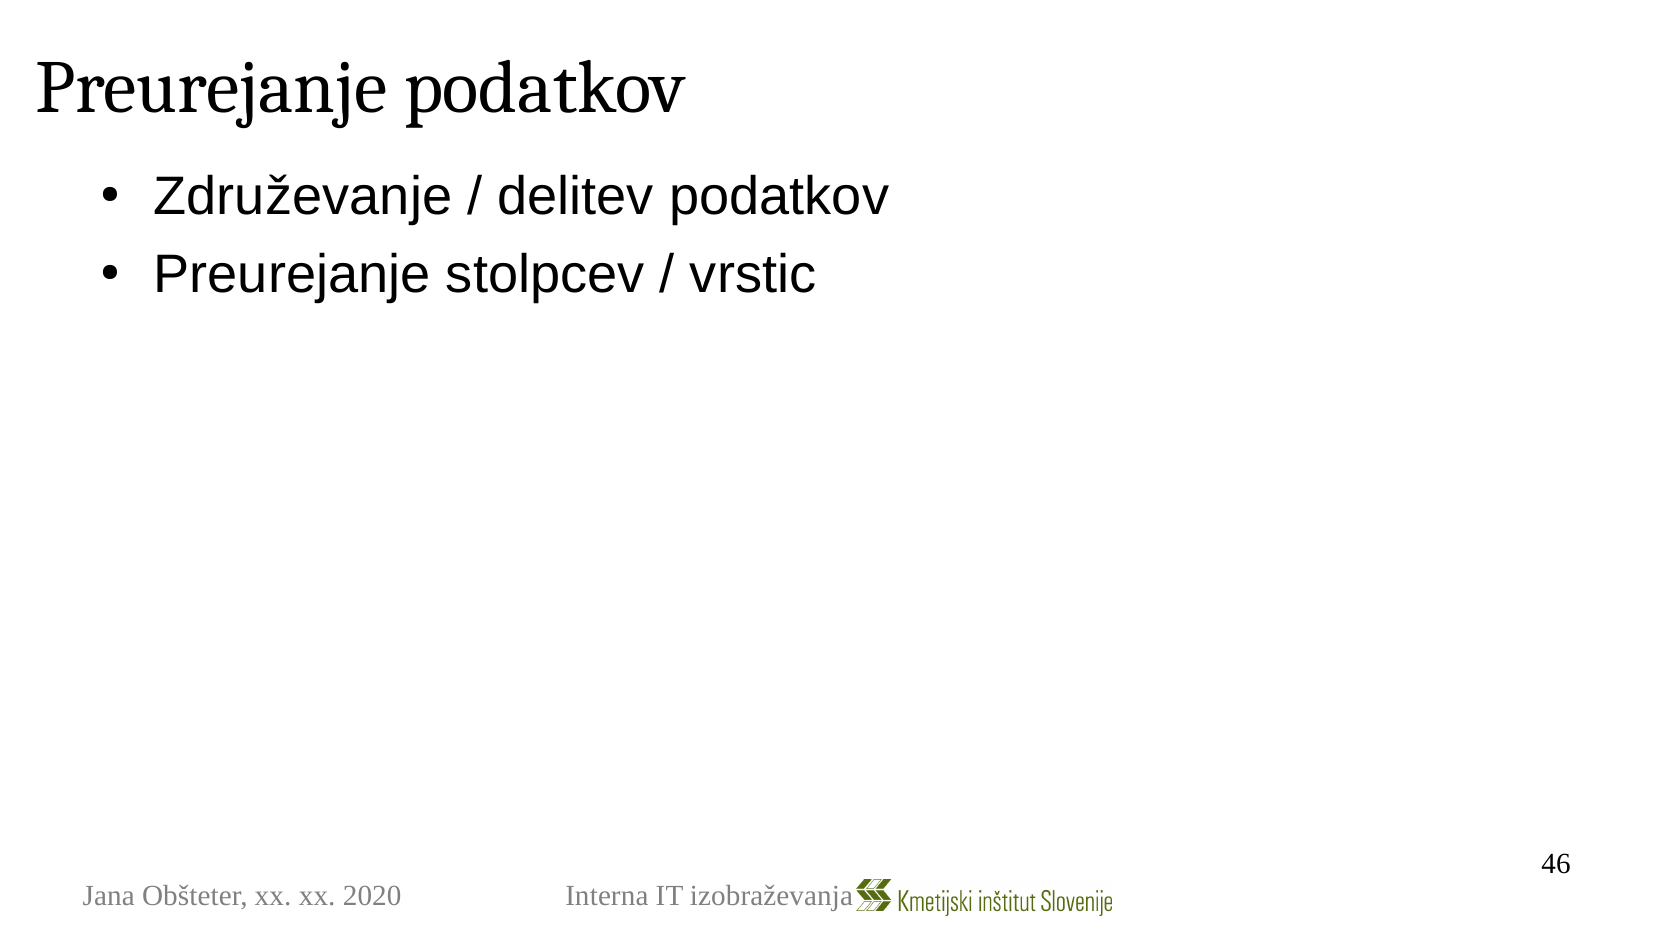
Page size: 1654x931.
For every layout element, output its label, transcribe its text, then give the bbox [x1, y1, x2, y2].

list Združevanje / delitev podatkov Preurejanje stolpcev / vrstic [82, 165, 1642, 827]
picture [856, 879, 1112, 916]
title Preurejanje podatkov [35, 21, 1524, 154]
